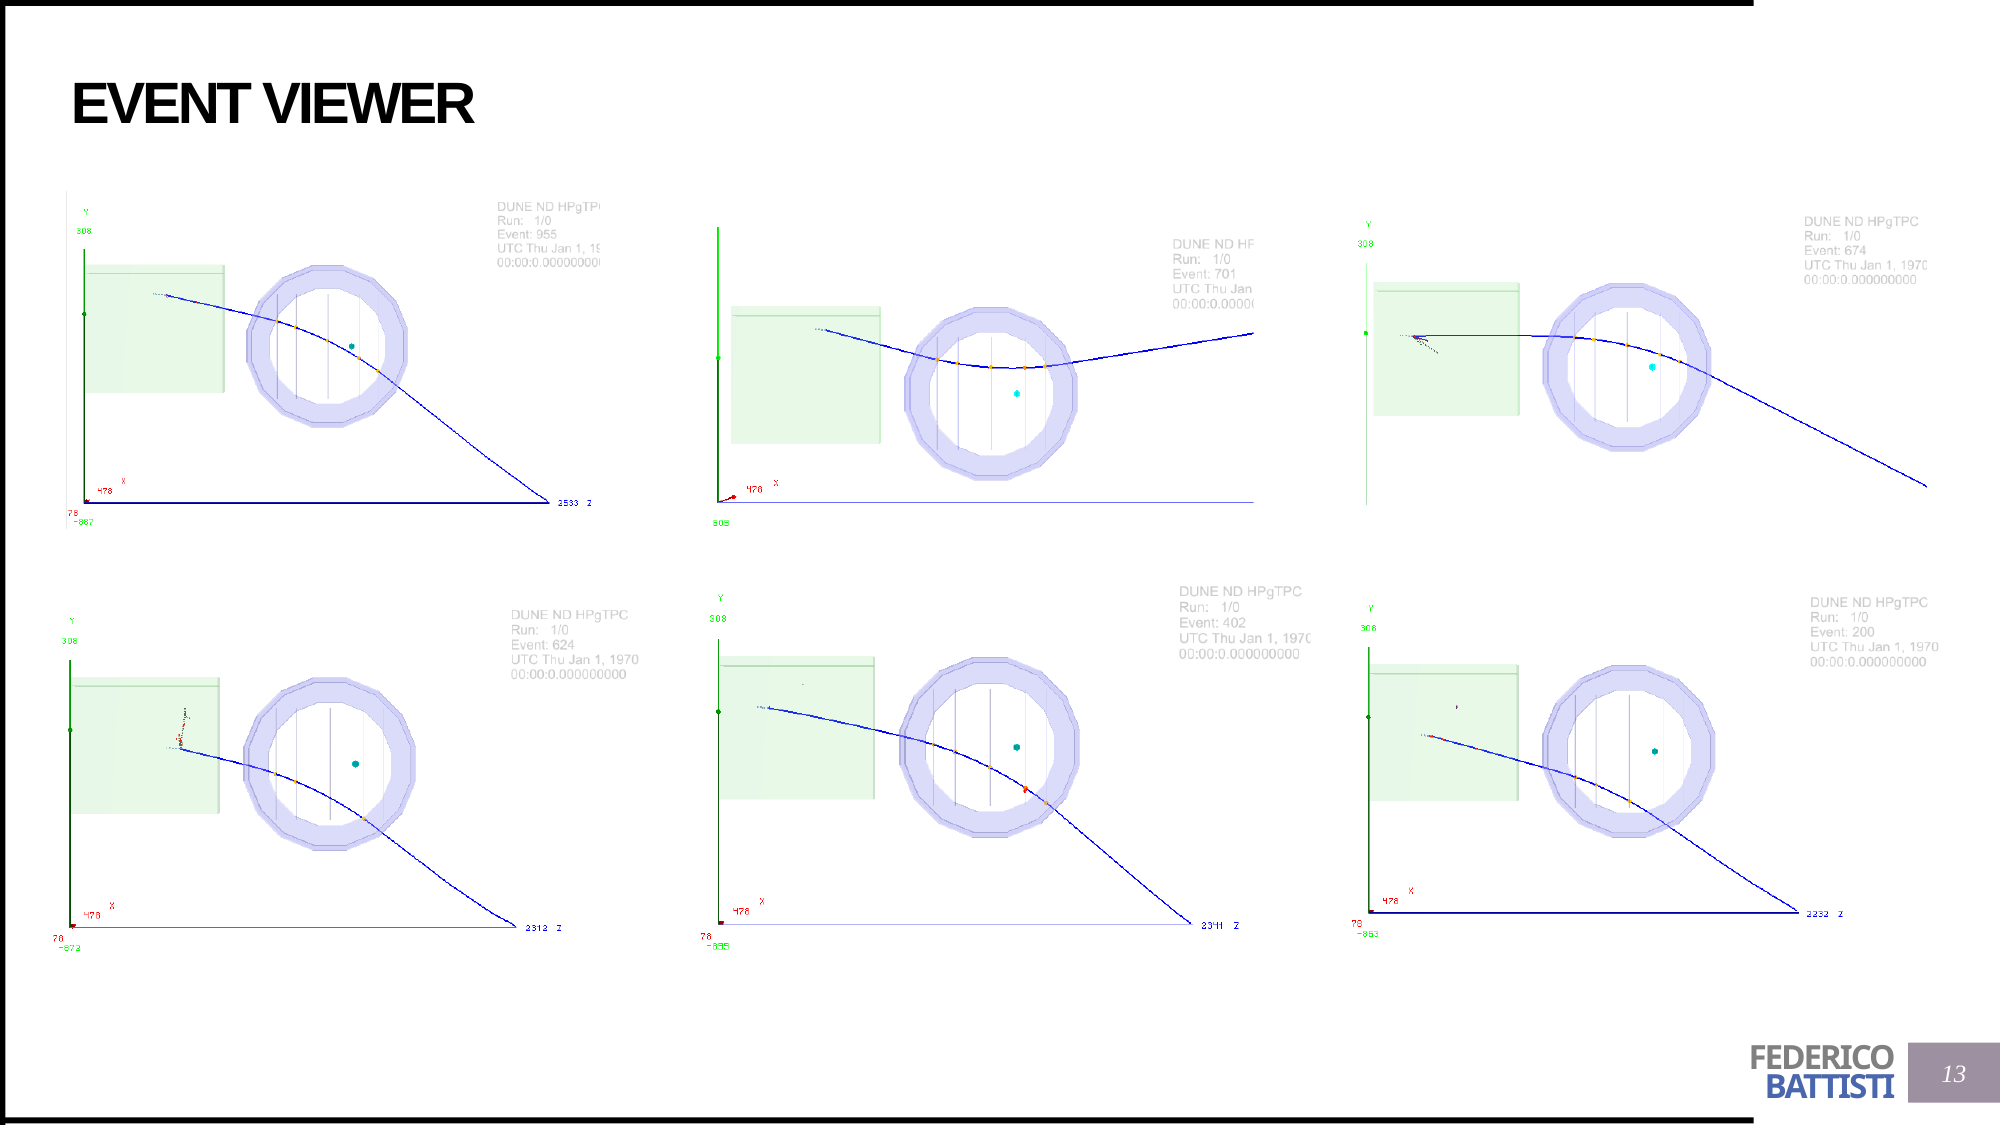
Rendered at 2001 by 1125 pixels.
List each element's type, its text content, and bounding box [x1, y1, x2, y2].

picture [713, 227, 1254, 527]
slide_number <number> [1931, 1050, 1977, 1096]
picture [66, 191, 601, 529]
picture [1356, 213, 1927, 505]
picture [53, 605, 646, 958]
picture [699, 581, 1311, 957]
picture [1350, 585, 1944, 946]
title EVENT VIEWER [70, 67, 1580, 142]
